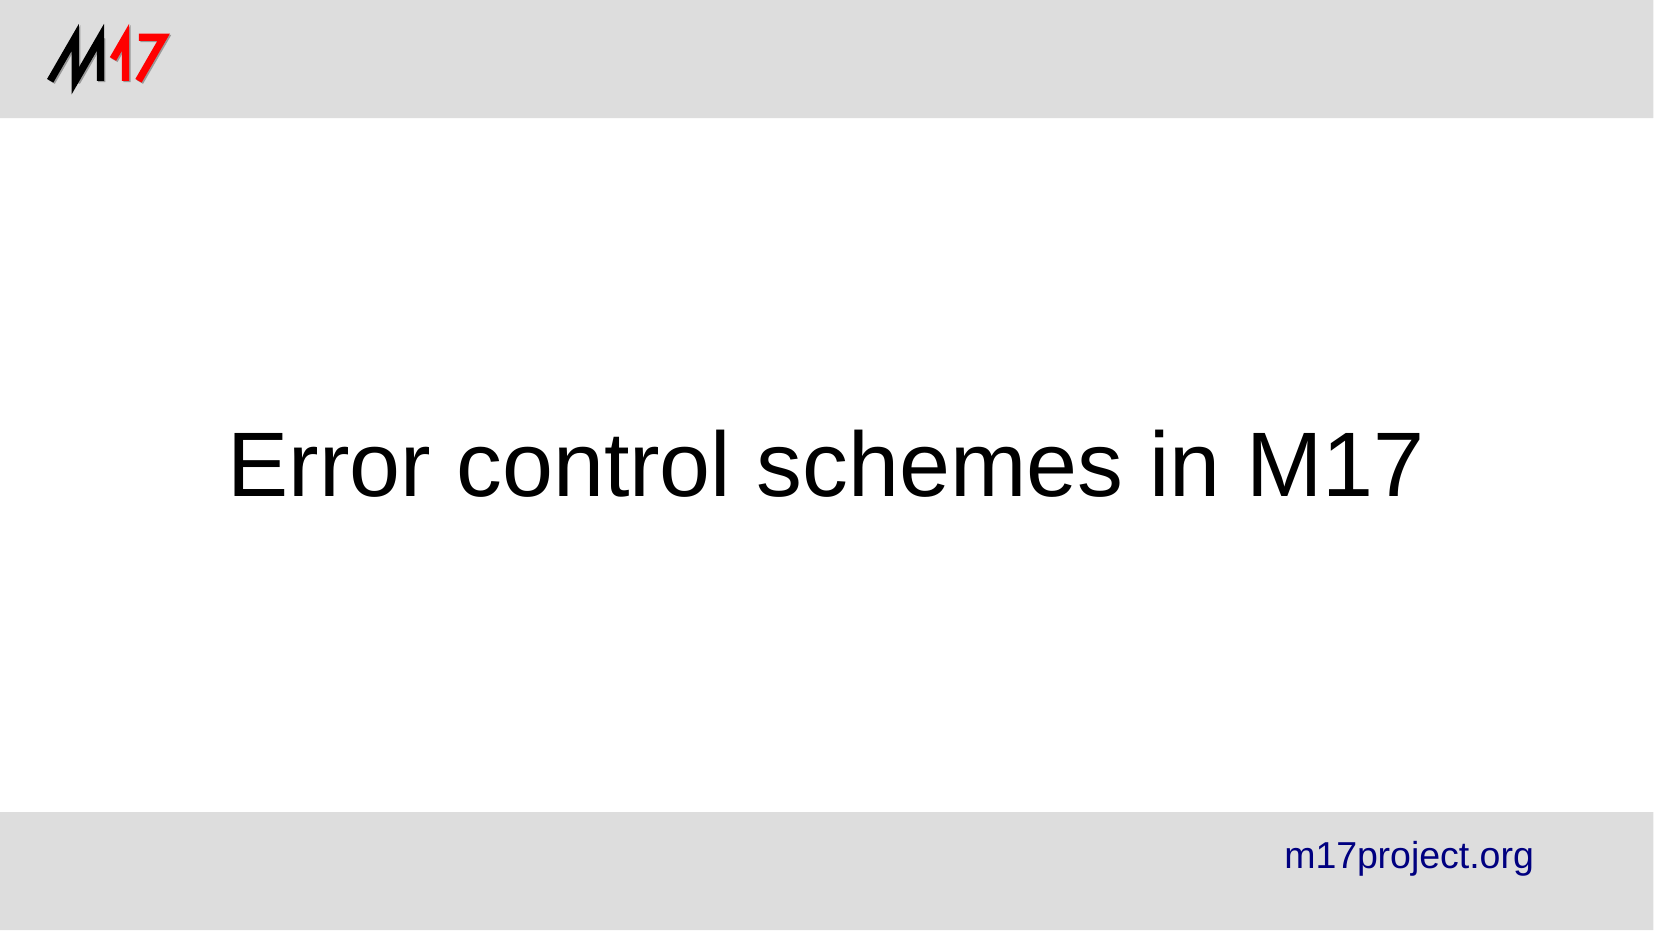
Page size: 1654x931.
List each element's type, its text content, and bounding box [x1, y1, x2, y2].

title Error control schemes in M17 [82, 387, 1571, 543]
text_box [0, 812, 1654, 931]
picture [39, 16, 178, 102]
text_box m17project.org [1269, 826, 1654, 897]
text_box [0, 0, 1654, 119]
